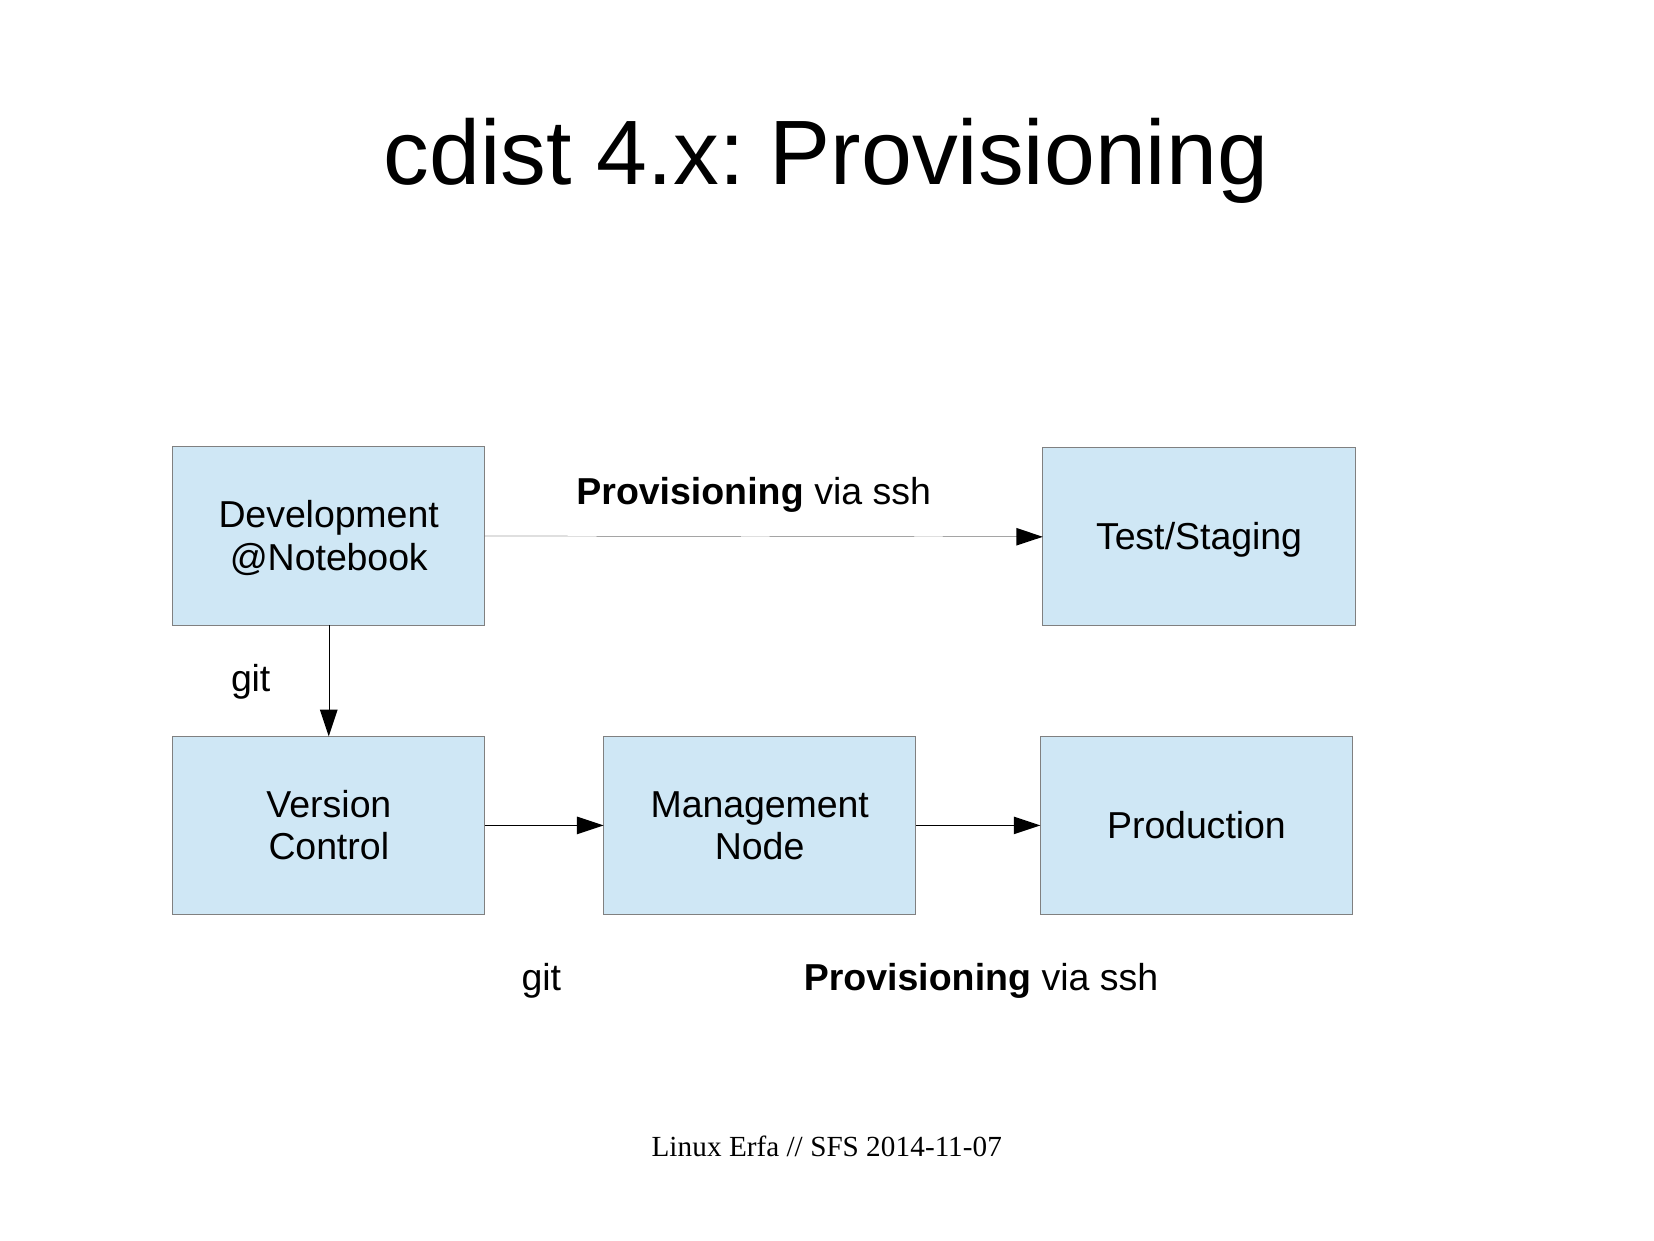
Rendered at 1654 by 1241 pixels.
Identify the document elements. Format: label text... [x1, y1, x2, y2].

text_box Management Node [603, 736, 916, 915]
text_box Provisioning via ssh [789, 948, 1294, 1006]
text_box Production [1040, 736, 1353, 915]
text_box Provisioning via ssh [561, 463, 1066, 521]
text_box Test/Staging [1042, 447, 1356, 626]
text_box git [216, 649, 286, 707]
text_box git [506, 948, 577, 1006]
title cdist 4.x: Provisioning [82, 49, 1571, 257]
text_box Version Control [172, 736, 485, 915]
text_box Development @Notebook [172, 446, 485, 626]
